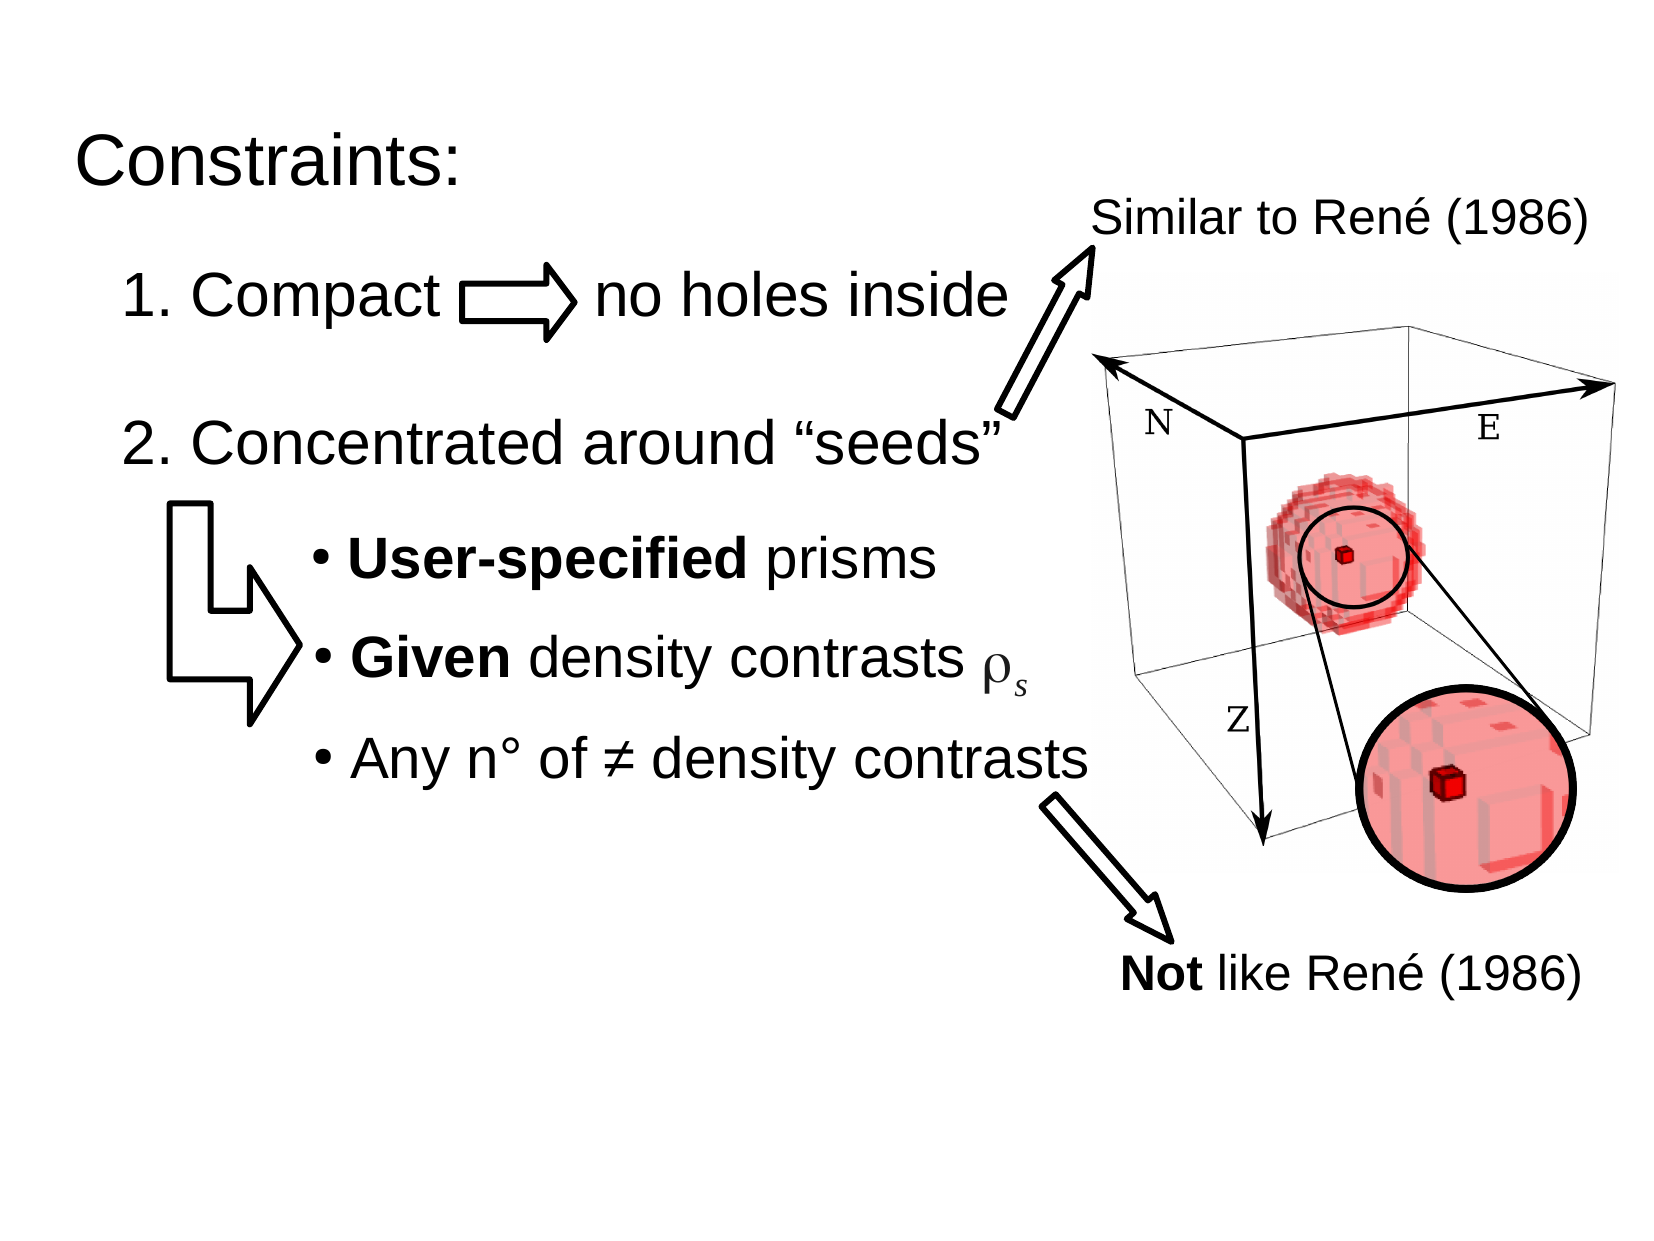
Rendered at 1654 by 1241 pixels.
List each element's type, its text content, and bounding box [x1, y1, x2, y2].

text_box [1041, 794, 1171, 938]
text_box Not like René (1986) [1104, 938, 1595, 1018]
text_box 1. Compact [106, 253, 453, 346]
text_box [996, 260, 1092, 418]
text_box no holes inside [579, 253, 1027, 346]
picture [1091, 865, 1098, 873]
text_box Given density contrasts [298, 617, 982, 708]
text_box Constraints: [59, 112, 478, 219]
text_box 2. Concentrated around “seeds” [106, 400, 1019, 494]
picture [1091, 272, 1619, 893]
chart [975, 628, 1034, 707]
text_box [169, 503, 298, 725]
text_box Any n° of ≠ density contrasts [298, 718, 1117, 806]
text_box User-specified prisms [295, 518, 952, 609]
text_box Similar to René (1986) [1075, 182, 1602, 260]
text_box [462, 264, 575, 340]
